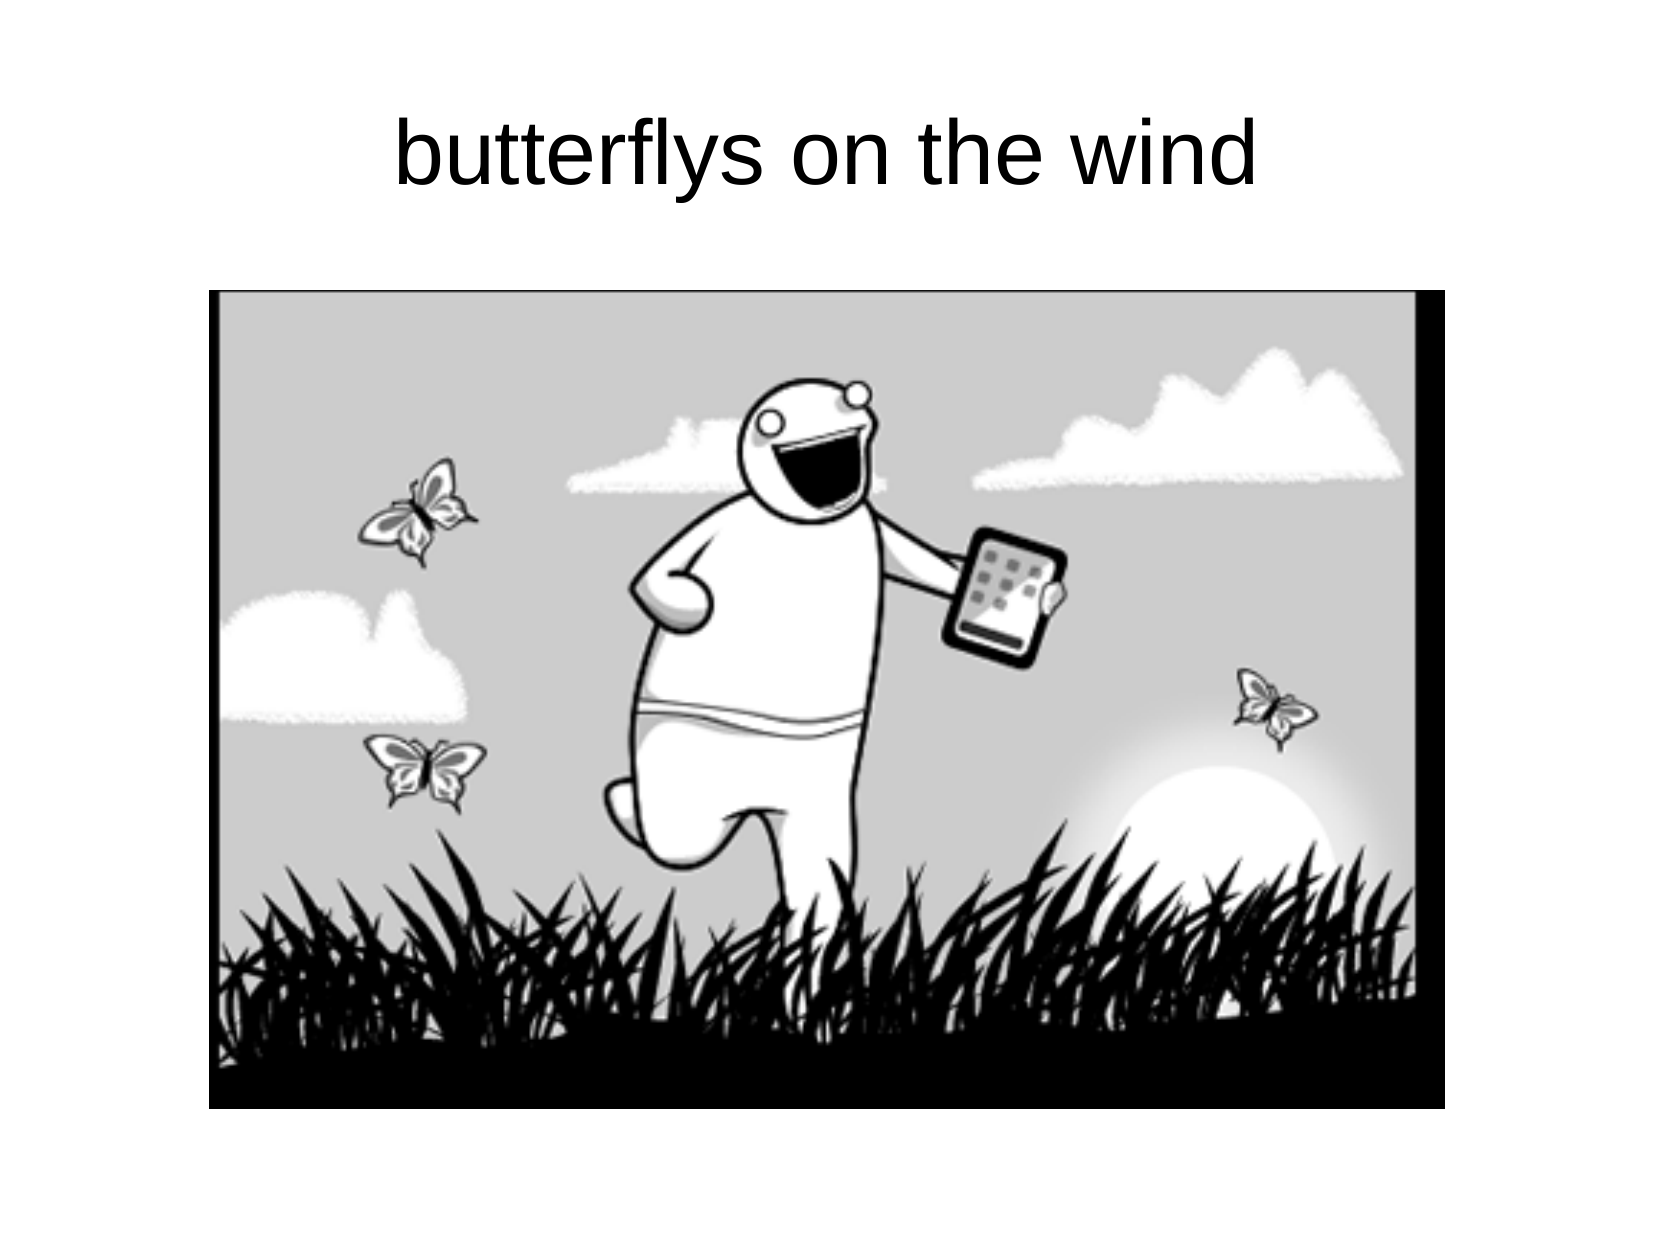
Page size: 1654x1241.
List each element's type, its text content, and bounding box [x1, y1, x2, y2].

title butterflys on the wind [82, 49, 1571, 257]
picture [209, 290, 1445, 1109]
